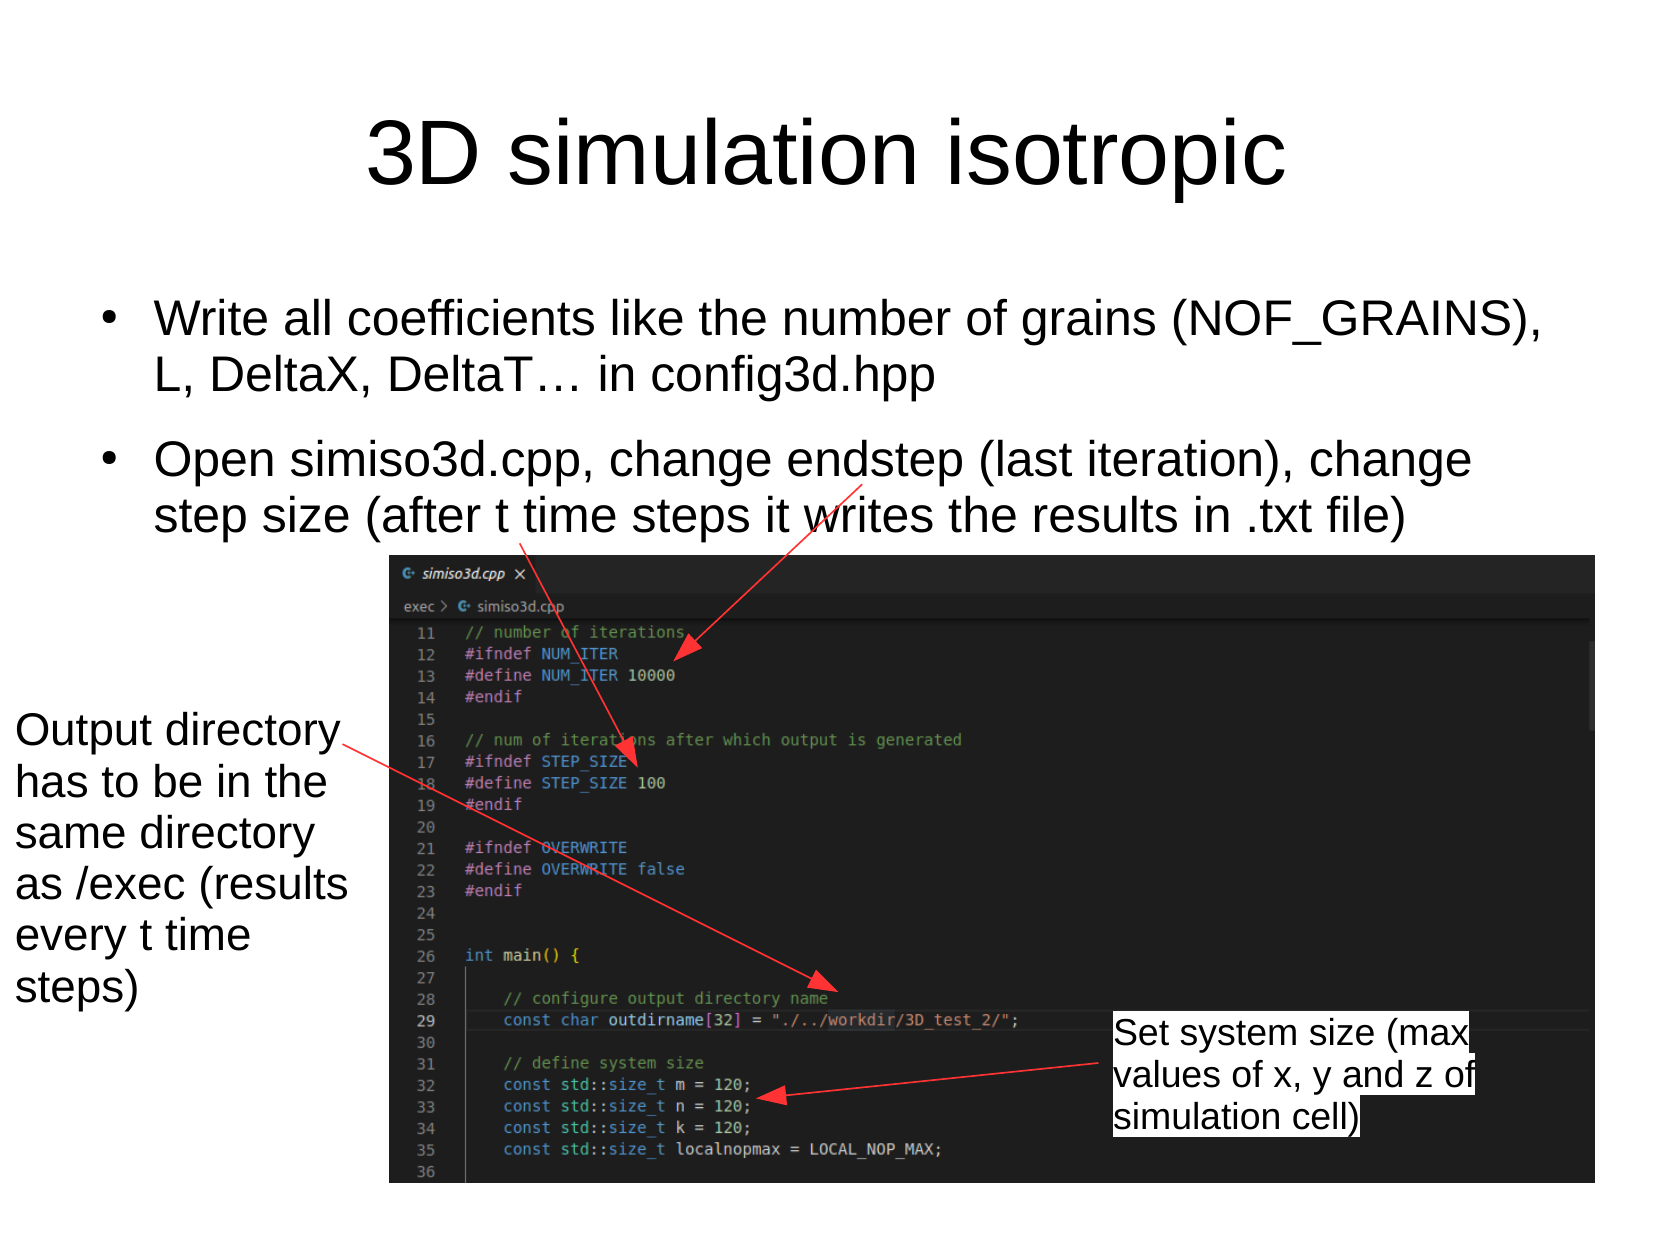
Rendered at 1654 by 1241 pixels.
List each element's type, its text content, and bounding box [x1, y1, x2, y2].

picture [389, 555, 1595, 1183]
title 3D simulation isotropic [82, 49, 1571, 257]
text_box Output directory has to be in the same directory as /exec (results every t time steps) [0, 696, 390, 1134]
list Write all coefficients like the number of grains (NOF_GRAINS), L, DeltaX, DeltaT… in config3d.hpp Open simiso3d.cpp, change endstep (last iteration), change step size (after t time steps it writes the results in .txt file) [82, 290, 1571, 696]
text_box Set system size (max values of x, y and z of simulation cell) [1098, 1003, 1571, 1145]
